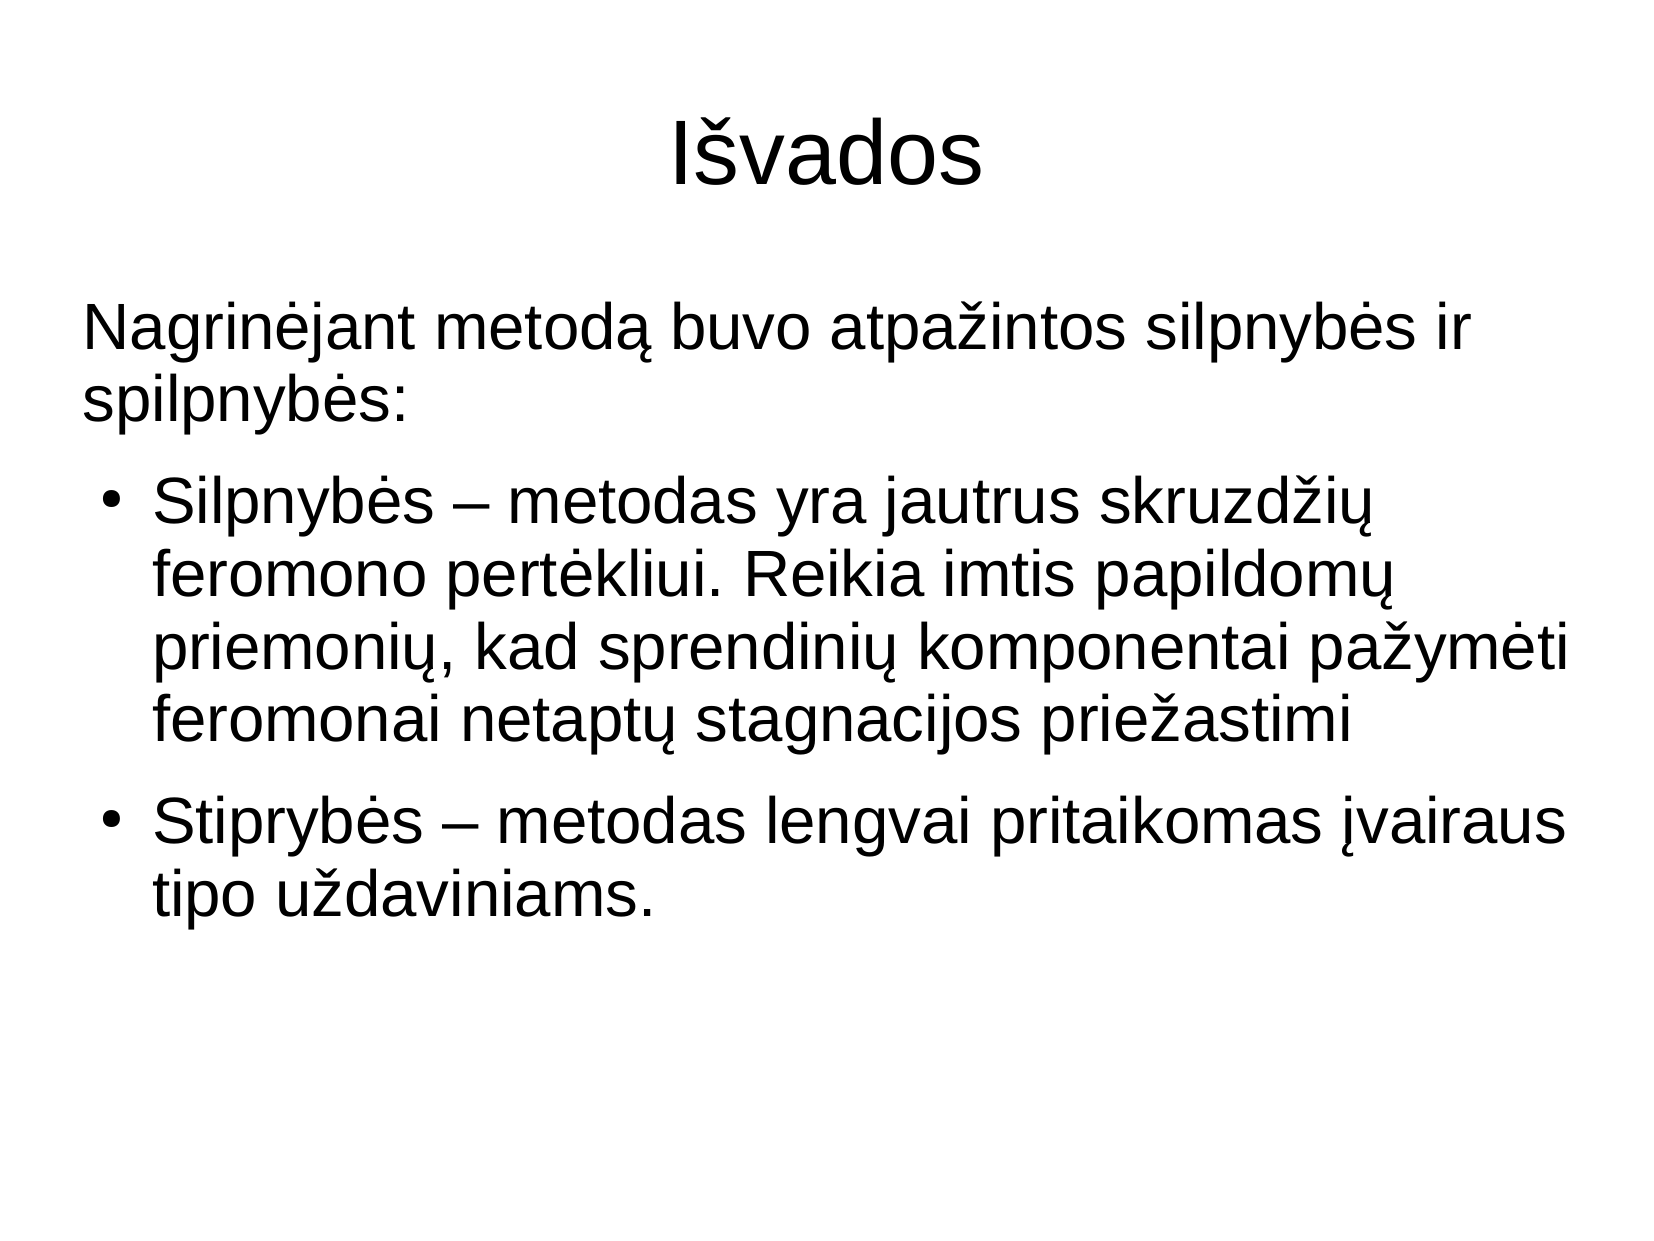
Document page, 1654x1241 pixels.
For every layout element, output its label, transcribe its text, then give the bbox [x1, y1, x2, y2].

list Nagrinėjant metodą buvo atpažintos silpnybės ir spilpnybės: Silpnybės – metodas yra jautrus skruzdžių feromono pertėkliui. Reikia imtis papildomų priemonių, kad sprendinių komponentai pažymėti feromonai netaptų stagnacijos priežastimi Stiprybės – metodas lengvai pritaikomas įvairaus tipo uždaviniams. [82, 290, 1571, 1010]
title Išvados [82, 49, 1571, 257]
